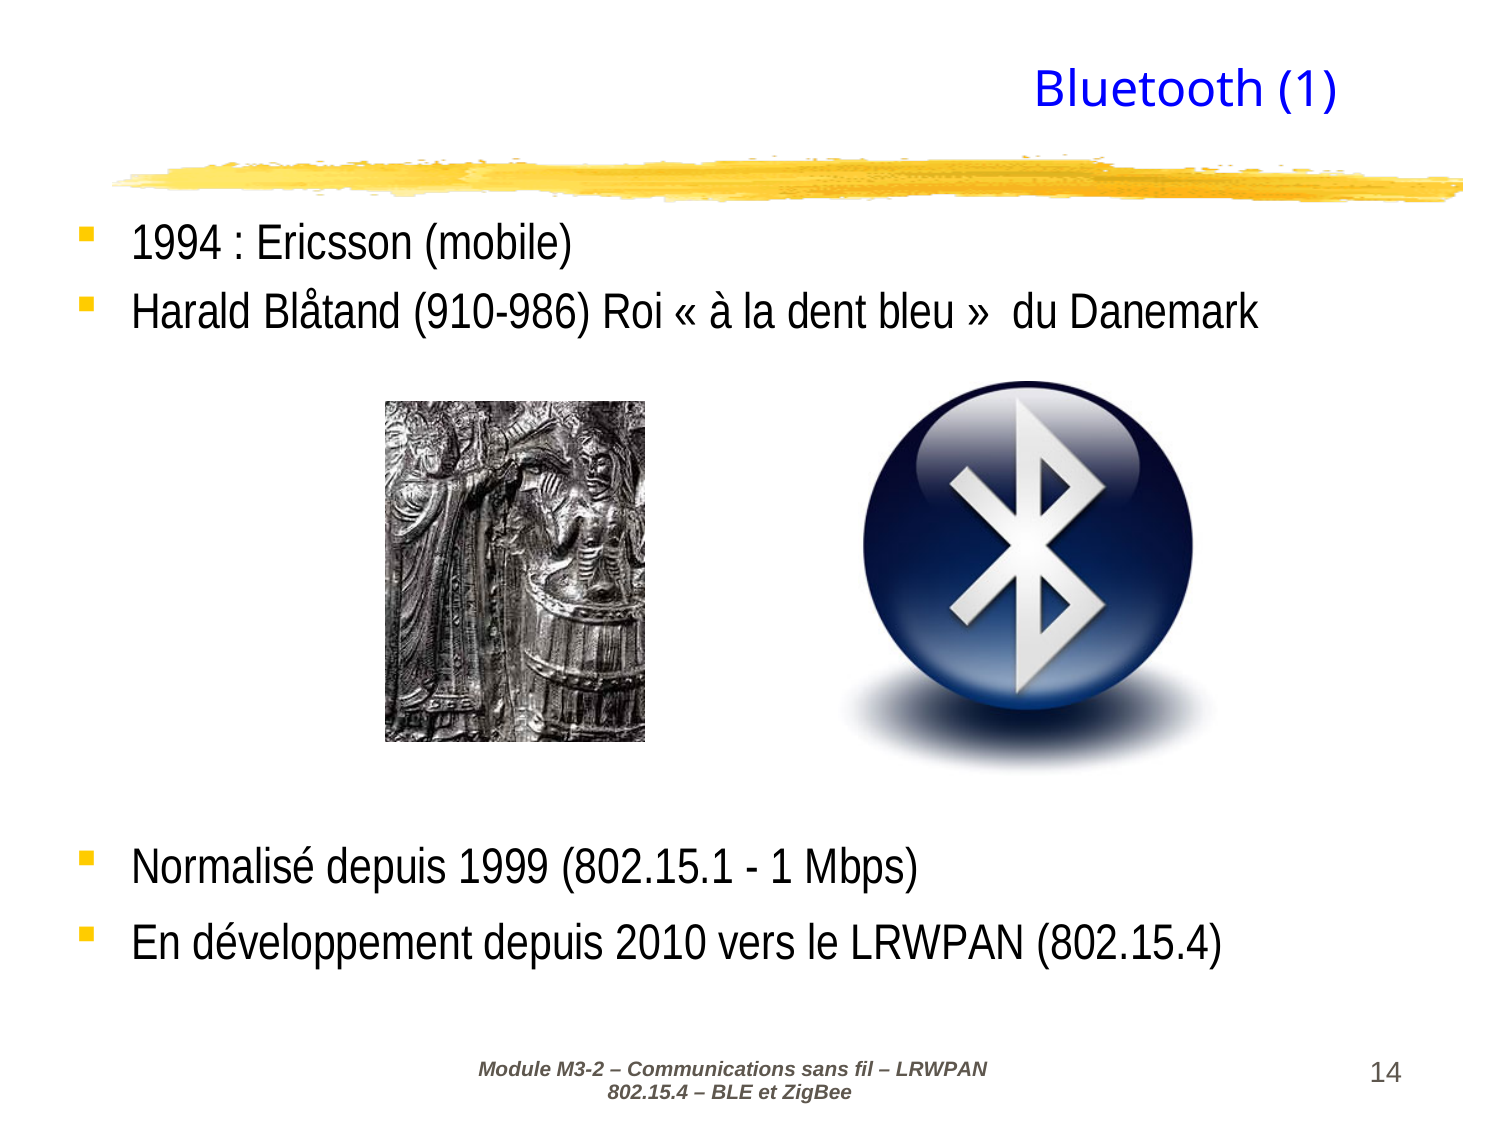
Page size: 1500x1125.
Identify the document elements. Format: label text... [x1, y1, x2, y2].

picture [385, 401, 645, 742]
list 1994 : Ericsson (mobile) Harald Blåtand (910-986) Roi « à la dent bleu » du Danemark Normalisé depuis 1999 (802.15.1 - 1 Mbps) En développement depuis 2010 vers le LRWPAN (802.15.4) [74, 212, 1417, 983]
picture [838, 381, 1218, 776]
picture [112, 149, 1463, 213]
title Bluetooth (1) [62, 44, 1338, 131]
